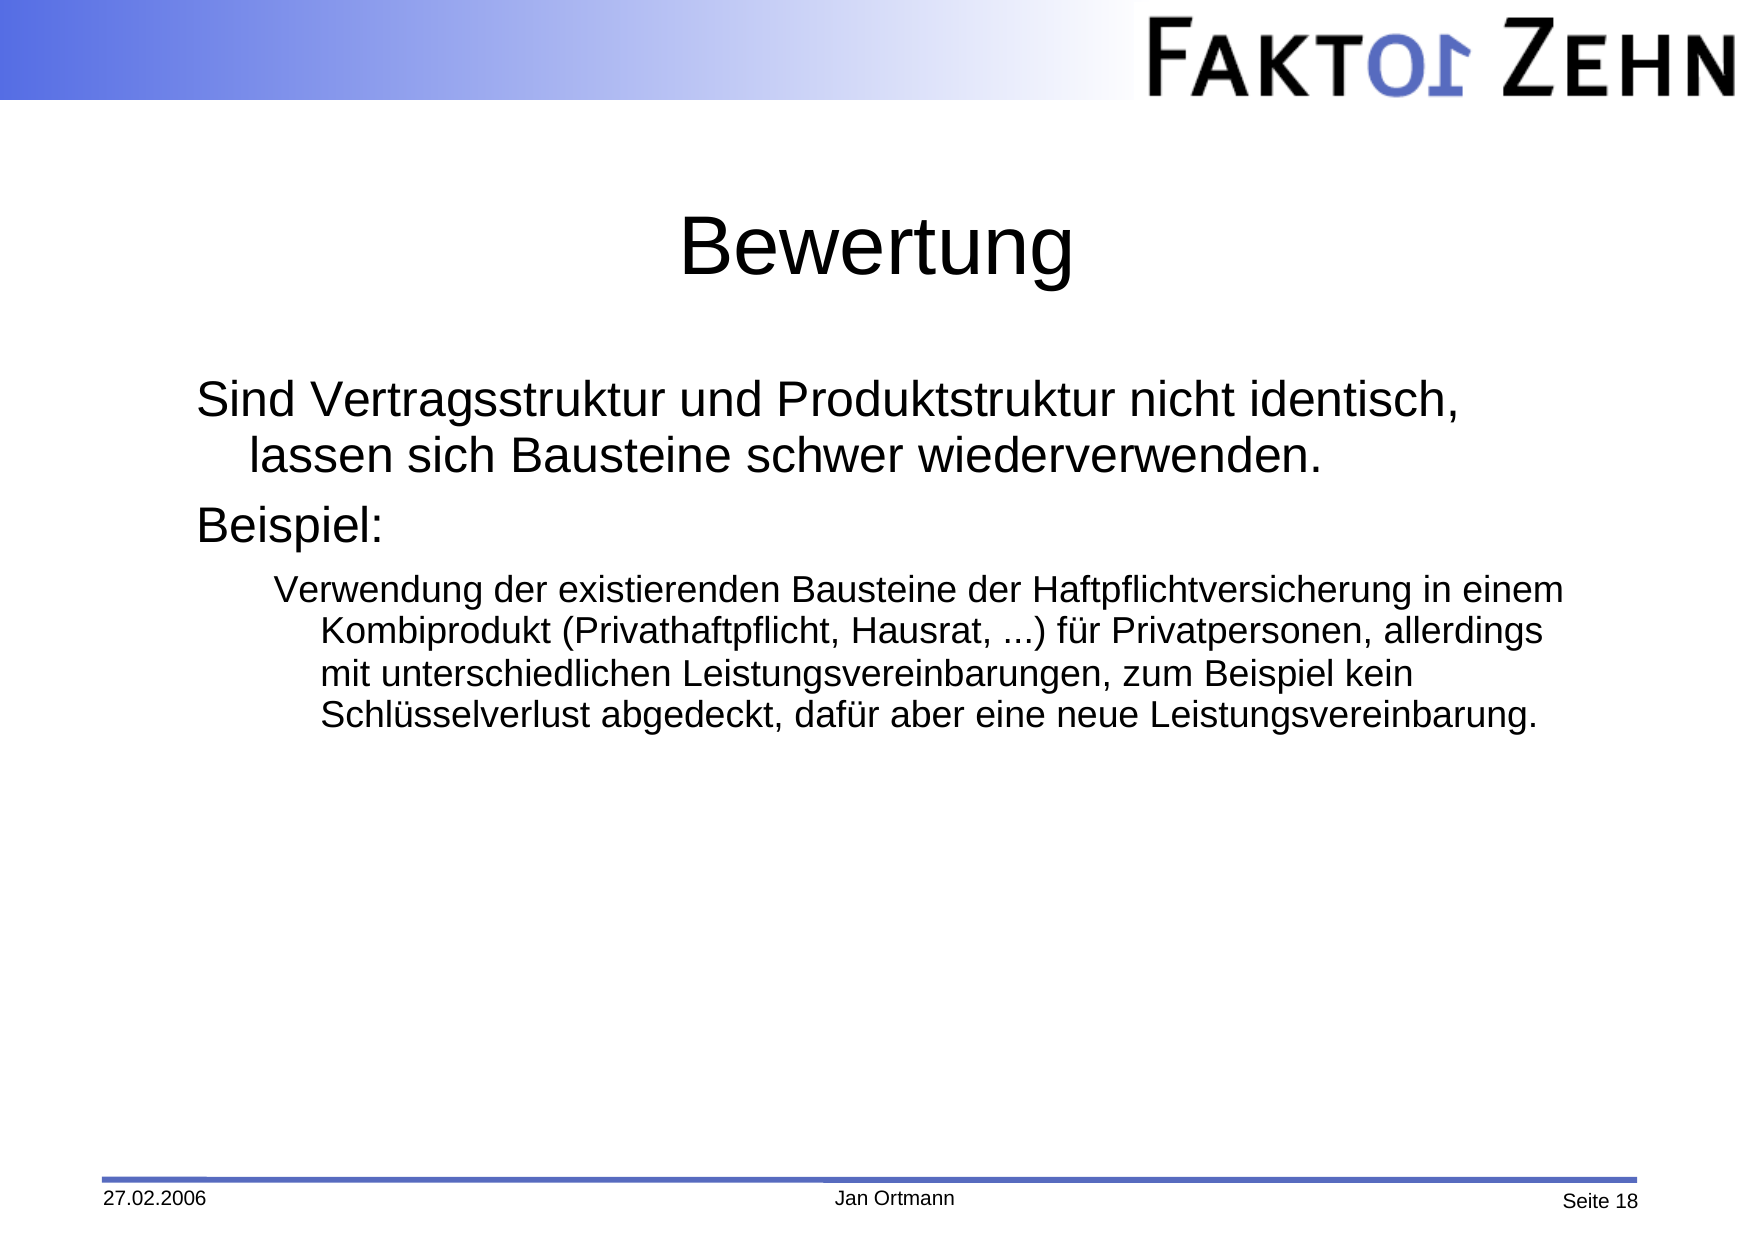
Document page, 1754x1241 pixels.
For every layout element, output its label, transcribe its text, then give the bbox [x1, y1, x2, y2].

list Sind Vertragsstruktur und Produktstruktur nicht identisch, lassen sich Bausteine schwer wiederverwenden. Beispiel: Verwendung der existierenden Bausteine der Haftpflichtversicherung in einem Kombiprodukt (Privathaftpflicht, Hausrat, ...) für Privatpersonen, allerdings mit unterschiedlichen Leistungsvereinbarungen, zum Beispiel kein Schlüsselverlust abgedeckt, dafür aber eine neue Leistungsvereinbarung. [179, 371, 1576, 1078]
title Bewertung [179, 142, 1576, 349]
picture [1133, 2, 1749, 105]
